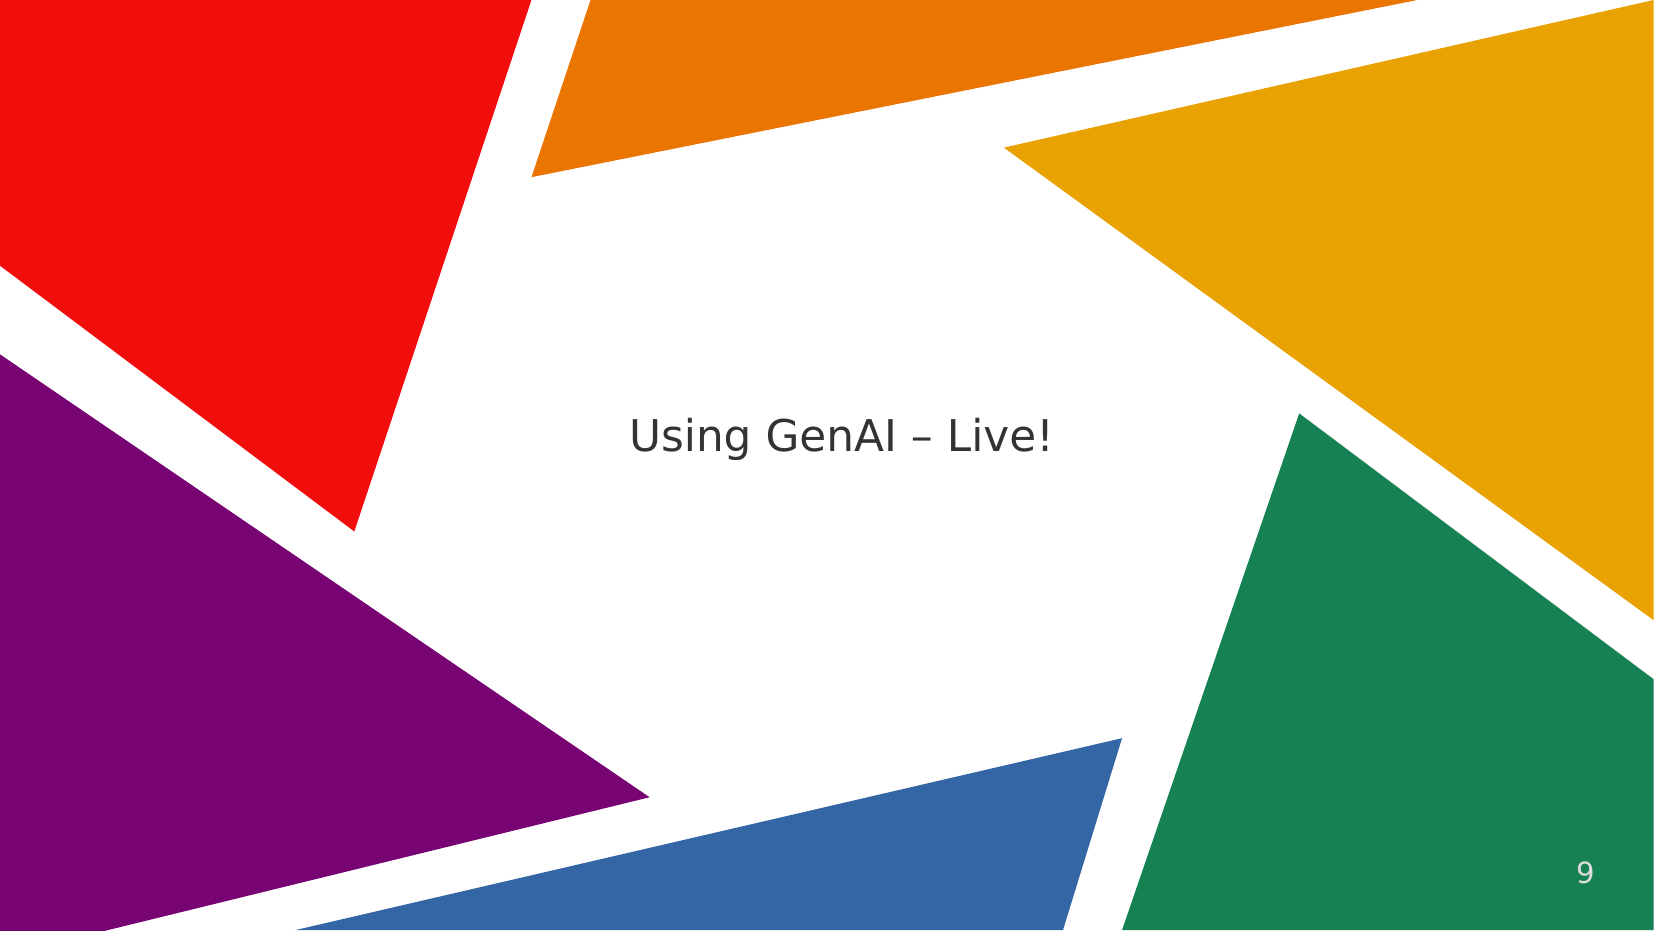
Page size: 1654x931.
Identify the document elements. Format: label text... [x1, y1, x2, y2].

title Using GenAI – Live! [487, 347, 1197, 526]
